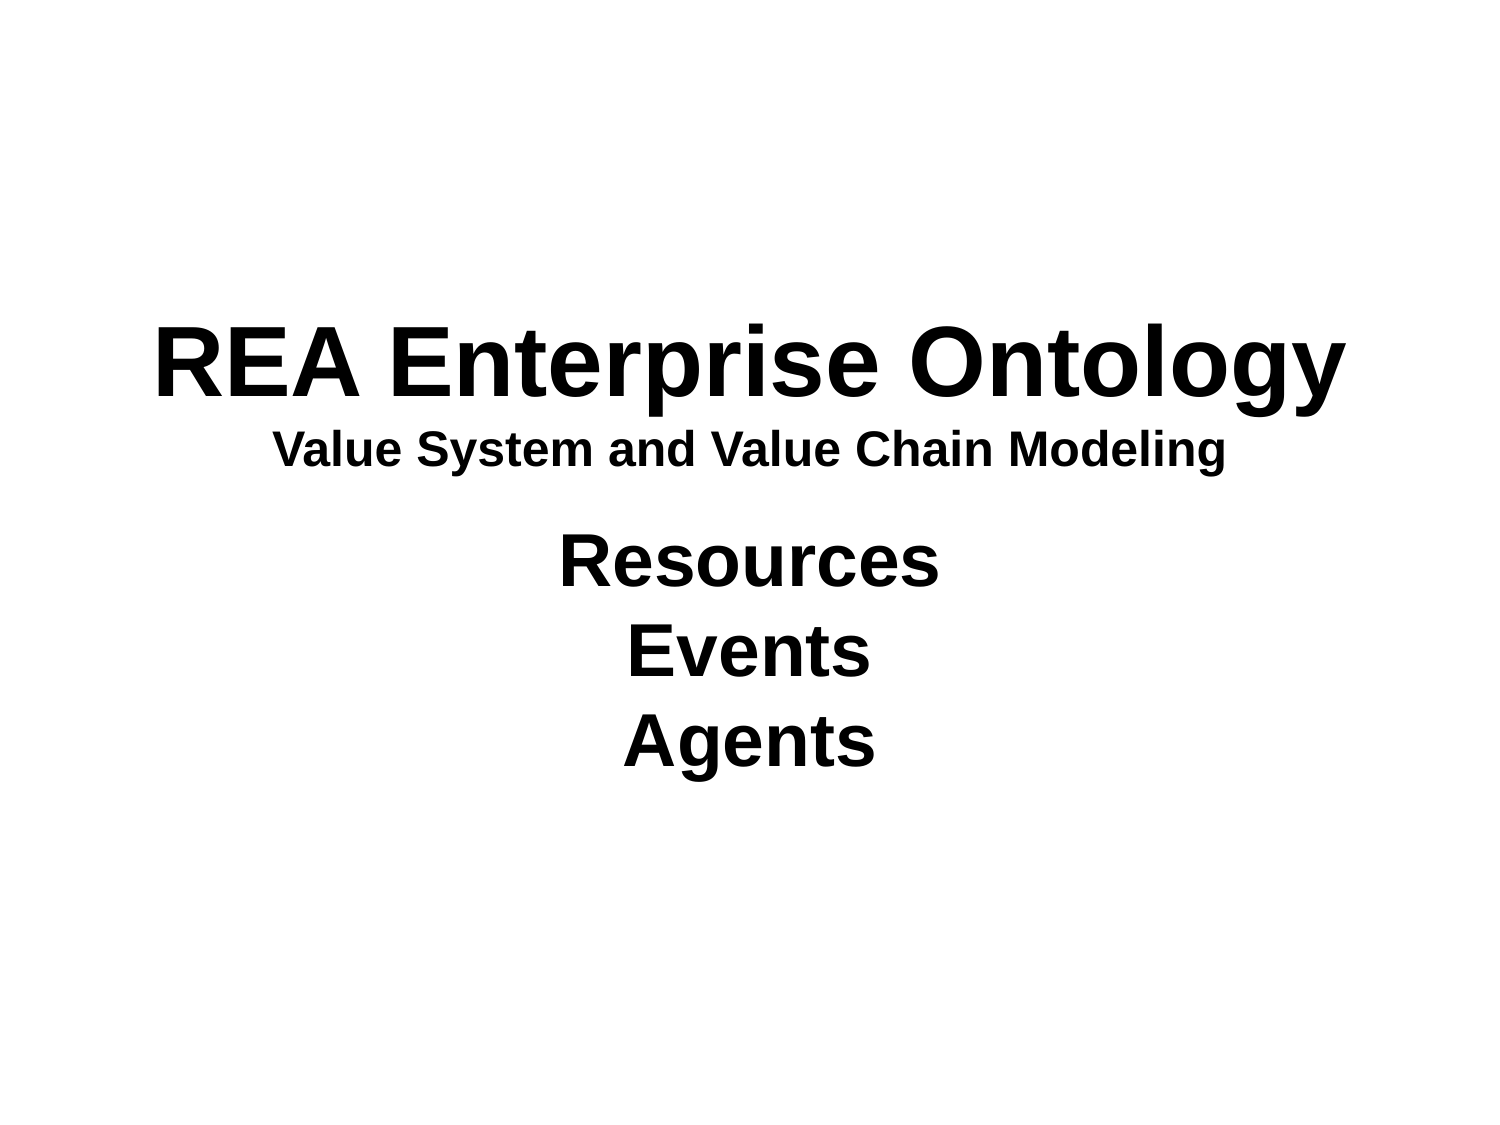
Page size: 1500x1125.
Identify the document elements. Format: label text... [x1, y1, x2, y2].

text_box REA Enterprise Ontology Value System and Value Chain Modeling Resources Events Agents [52, 281, 1448, 844]
